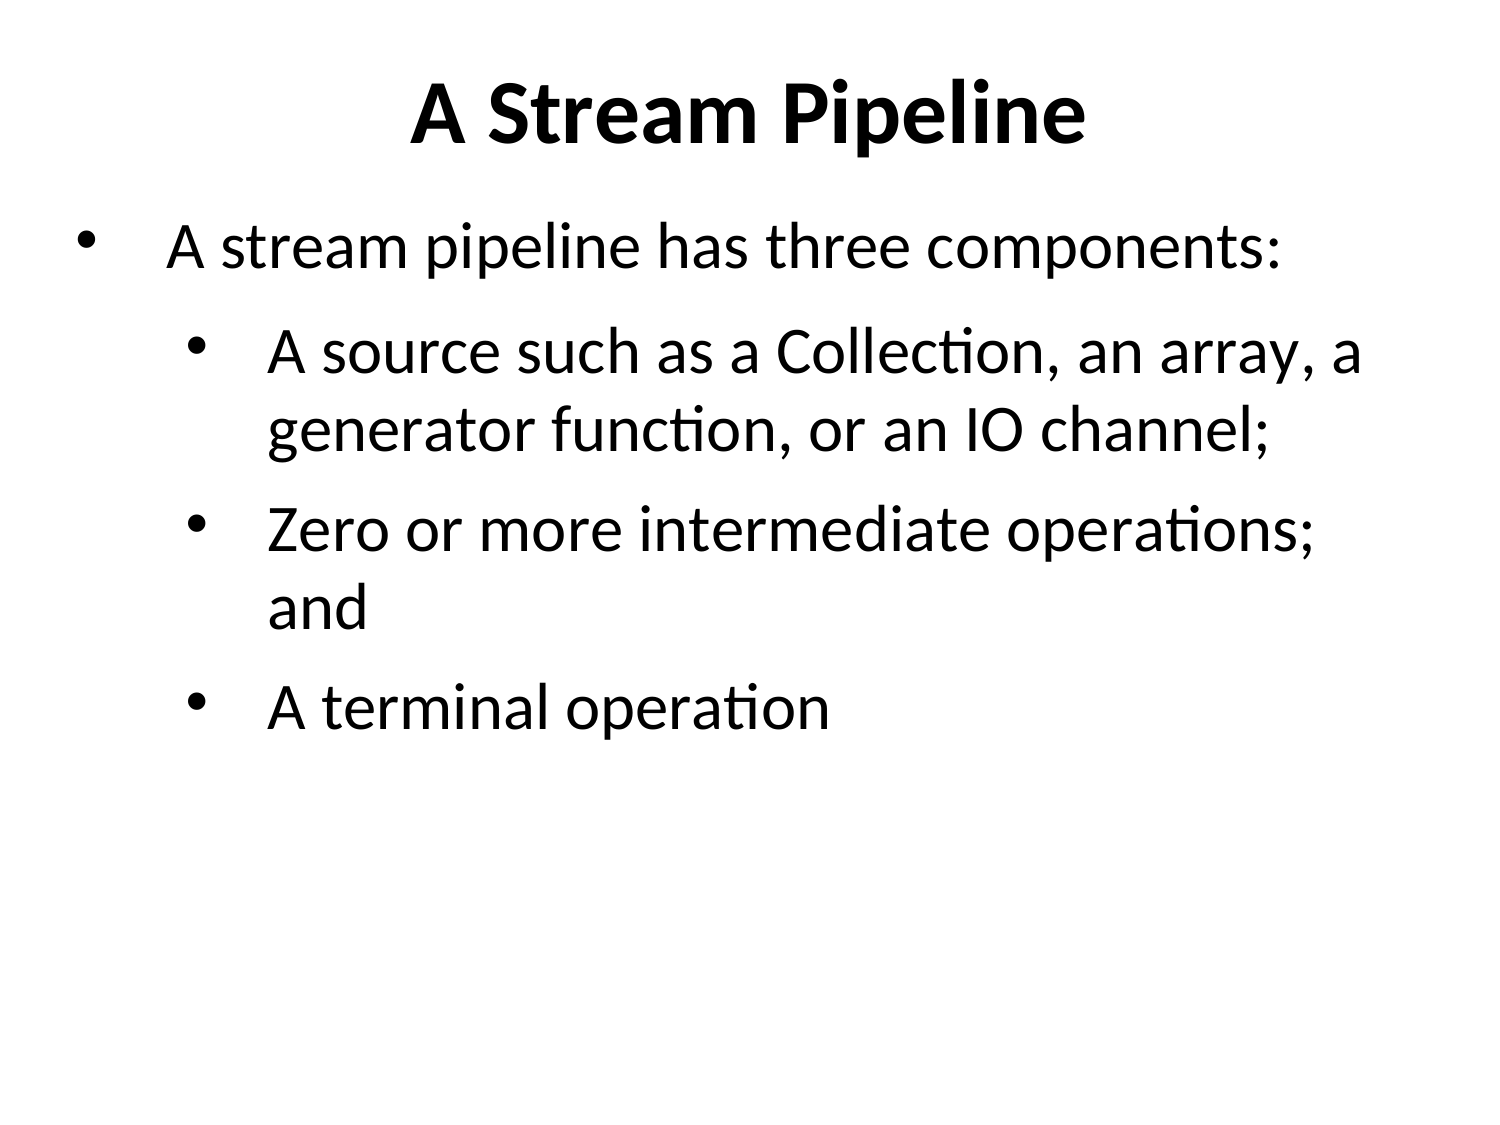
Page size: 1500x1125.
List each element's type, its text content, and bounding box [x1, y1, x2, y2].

title A Stream Pipeline [75, 44, 1425, 177]
list A stream pipeline has three components: A source such as a Collection, an array, a generator function, or an IO channel; Zero or more intermediate operations; and A terminal operation [75, 204, 1395, 1075]
